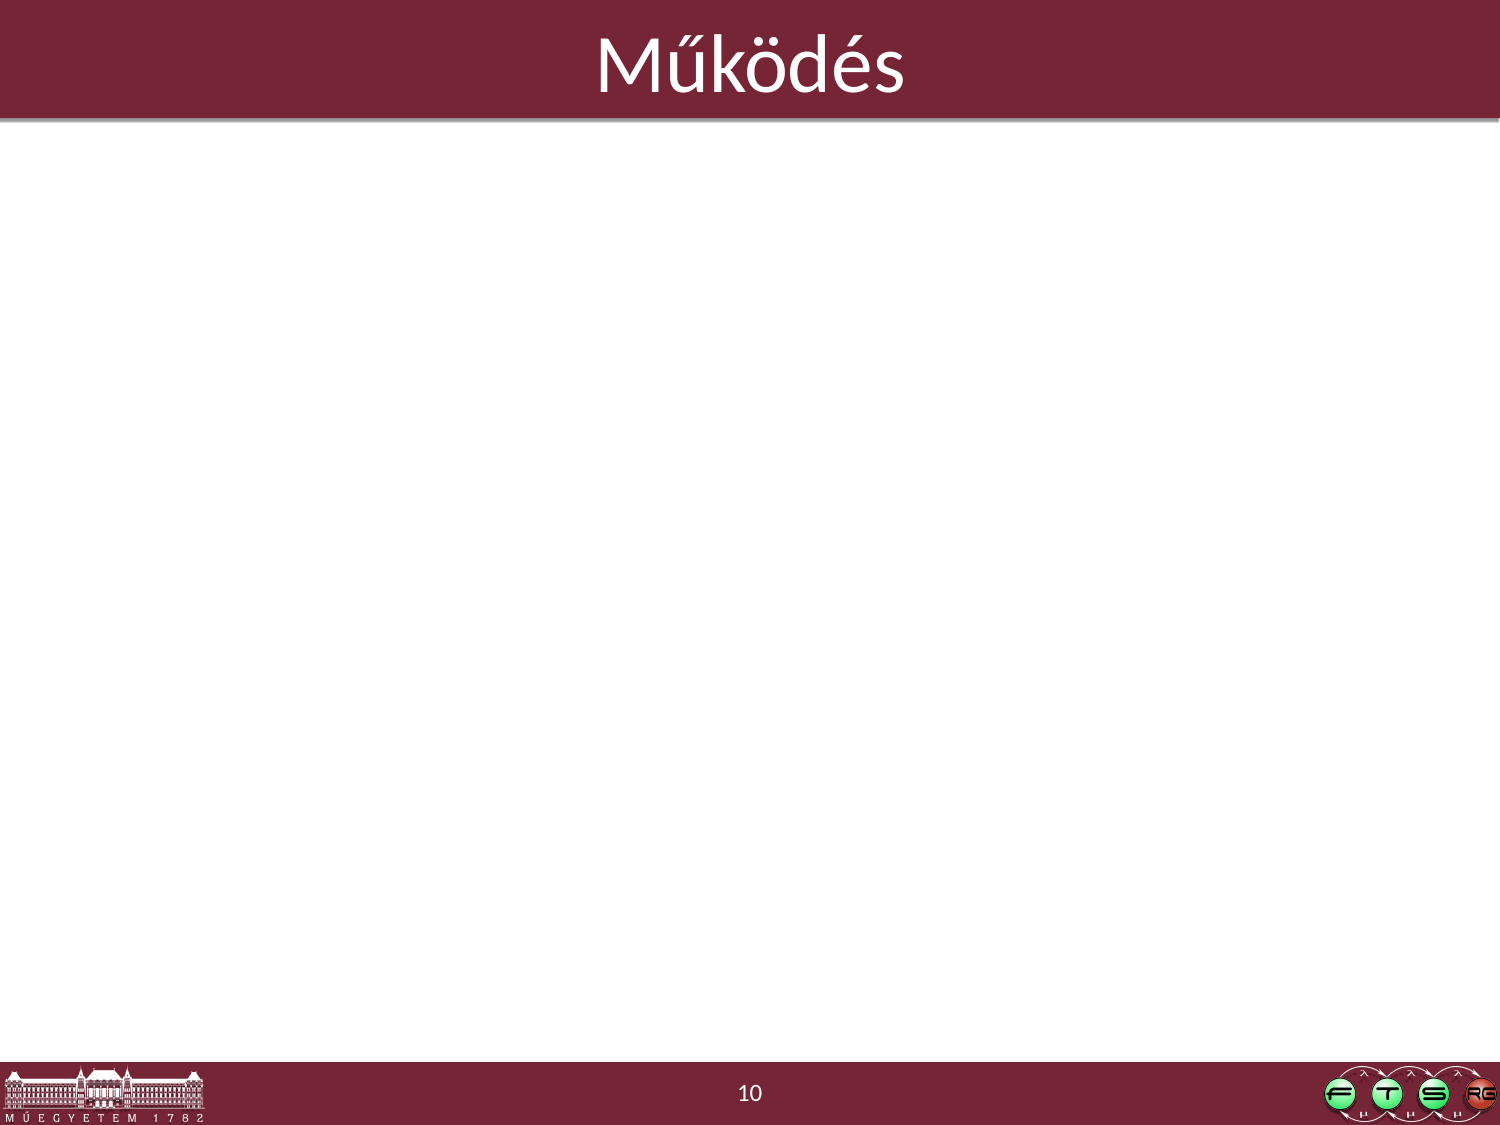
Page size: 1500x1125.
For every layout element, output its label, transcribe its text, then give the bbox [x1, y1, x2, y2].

title Működés [0, 0, 1500, 119]
picture [3, 1064, 205, 1122]
picture [1324, 1066, 1497, 1122]
text_box <number> [581, 1061, 919, 1122]
